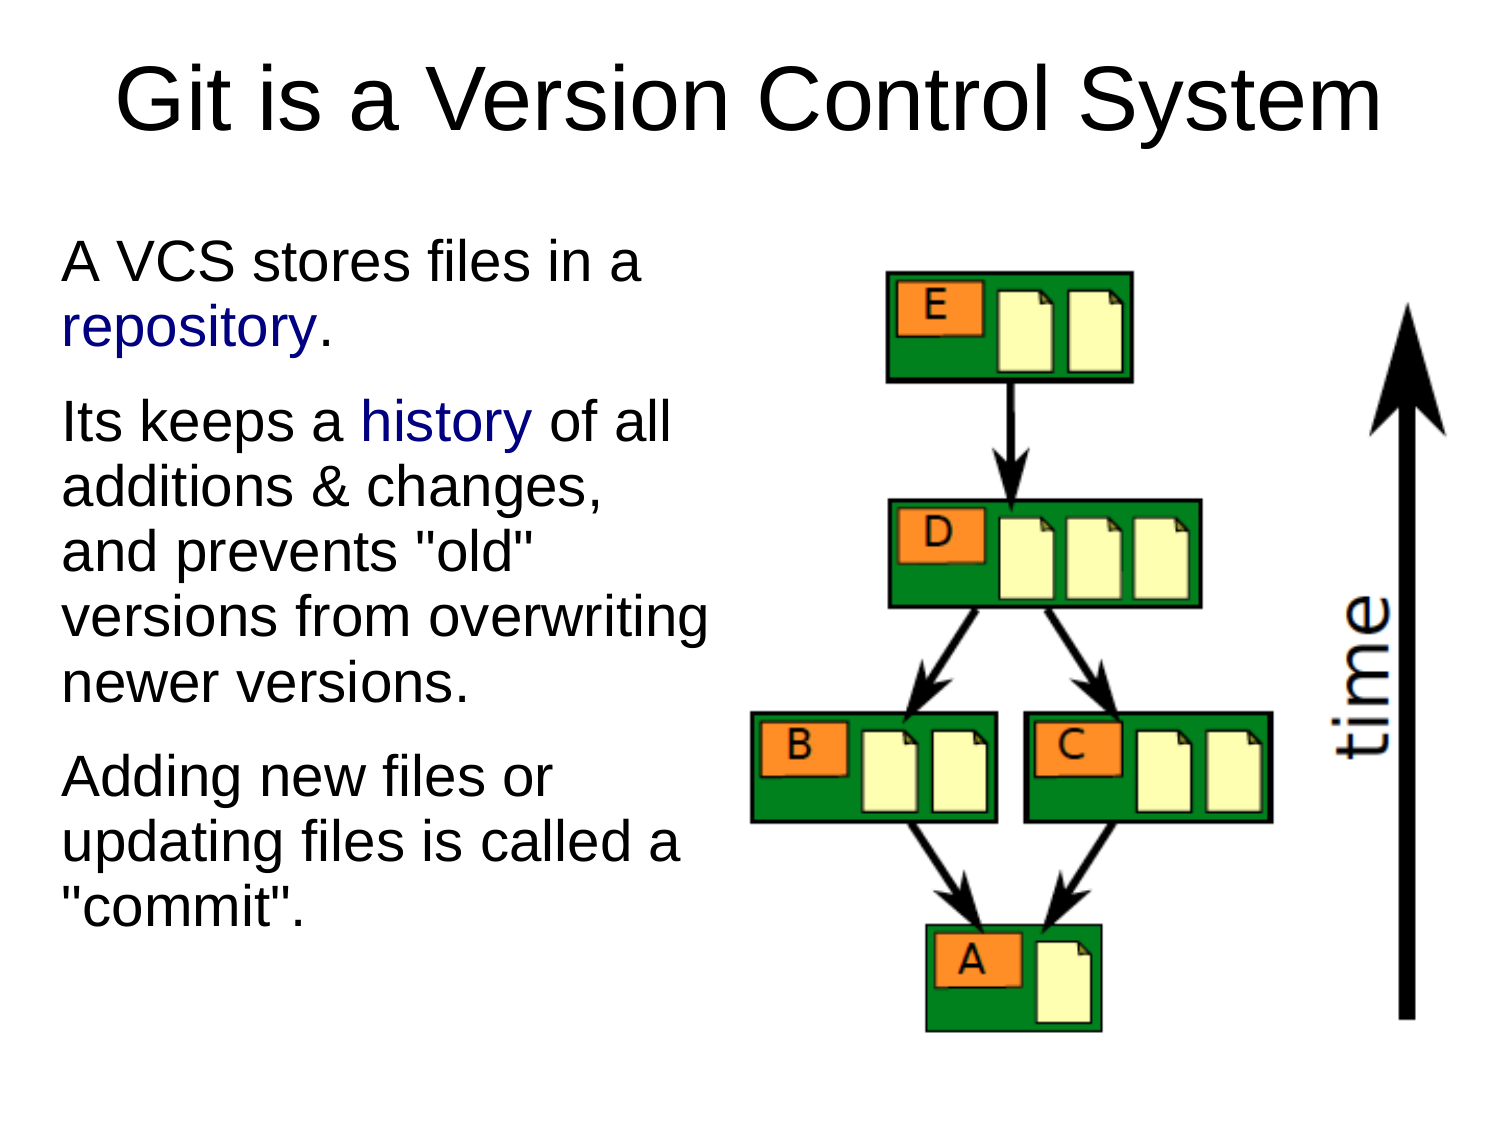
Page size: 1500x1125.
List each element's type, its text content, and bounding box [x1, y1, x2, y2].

text_box A VCS stores files in a repository. Its keeps a history of all additions & changes, and prevents "old" versions from overwriting newer versions. Adding new files or updating files is called a "commit". [61, 225, 715, 1006]
picture [734, 257, 1466, 1060]
title Git is a Version Control System [0, 0, 1500, 188]
